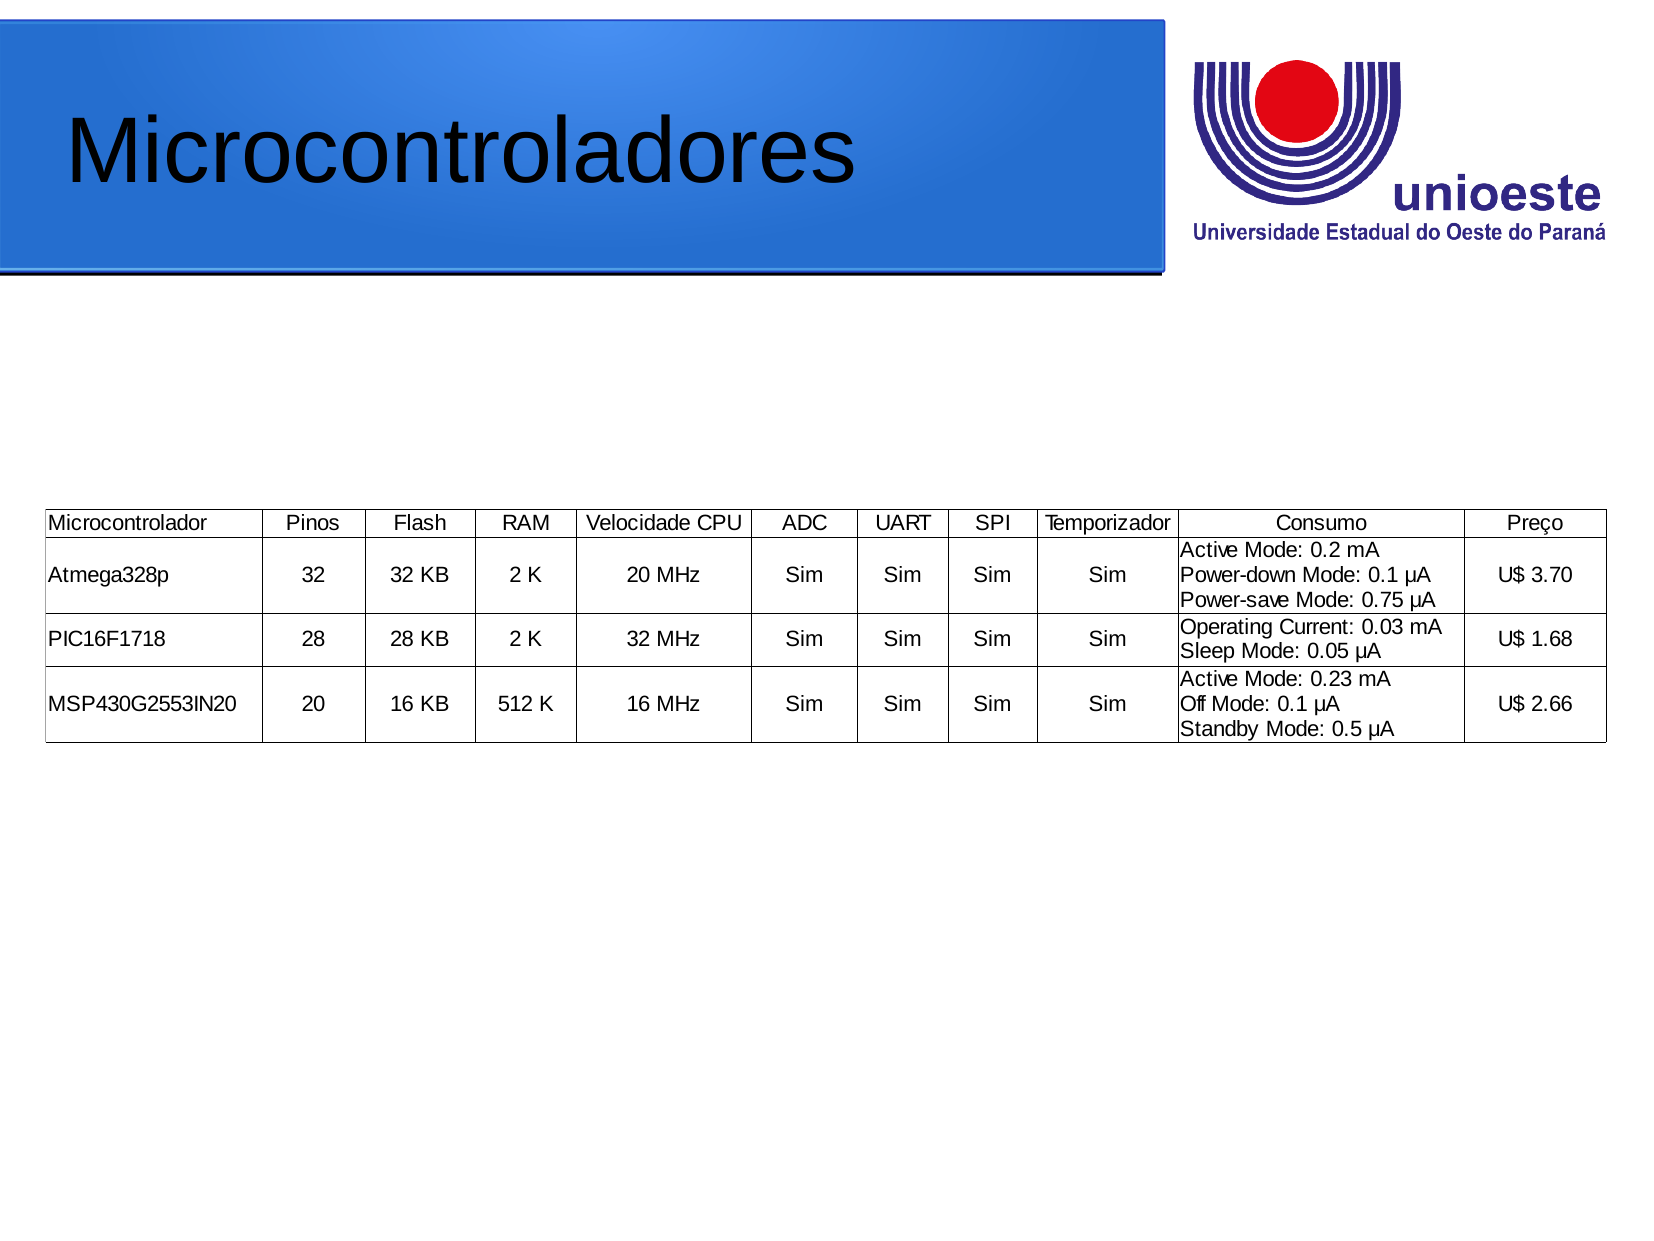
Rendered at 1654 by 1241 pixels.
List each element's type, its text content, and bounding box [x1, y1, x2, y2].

picture [1130, 17, 1654, 260]
chart [45, 508, 1608, 745]
title Microcontroladores [64, 56, 1117, 244]
